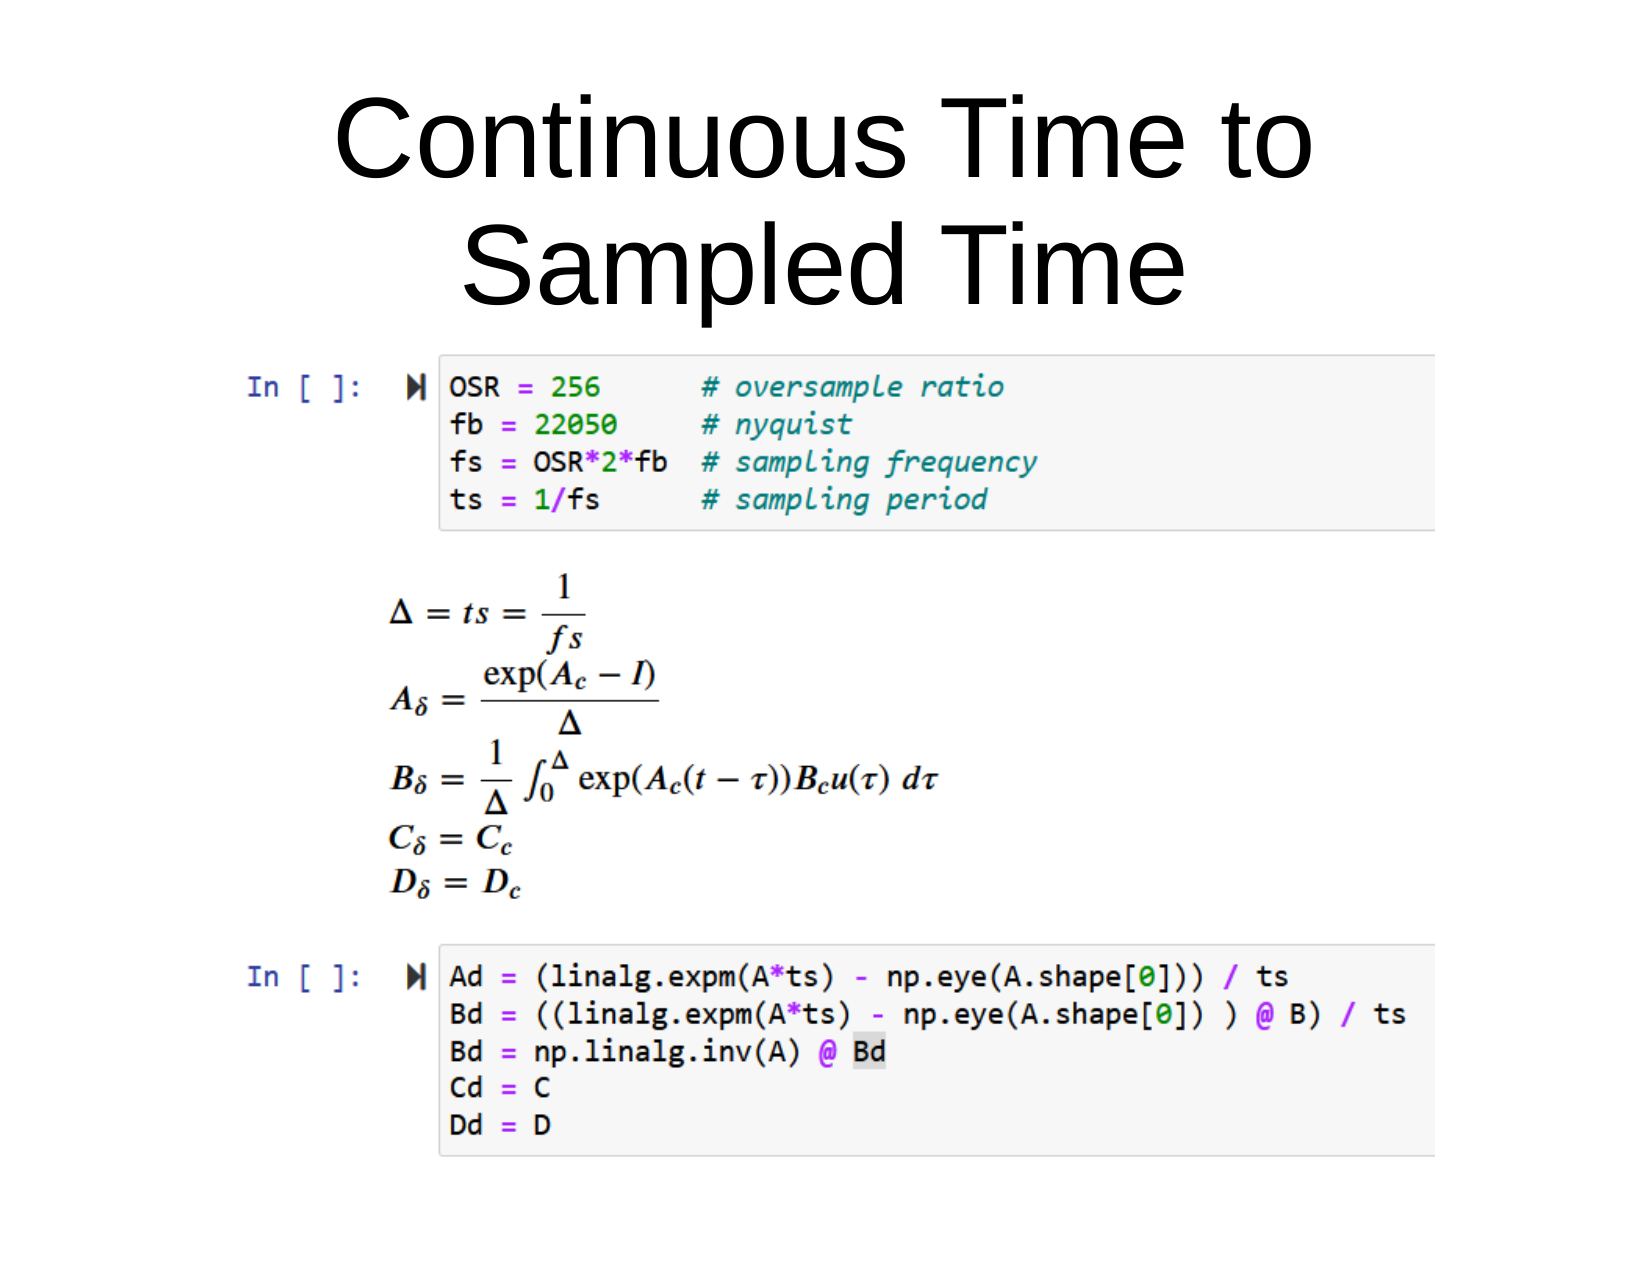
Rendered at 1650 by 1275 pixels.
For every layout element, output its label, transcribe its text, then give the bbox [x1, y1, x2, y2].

picture [234, 350, 1435, 1182]
title Continuous Time to Sampled Time [135, 73, 1515, 330]
